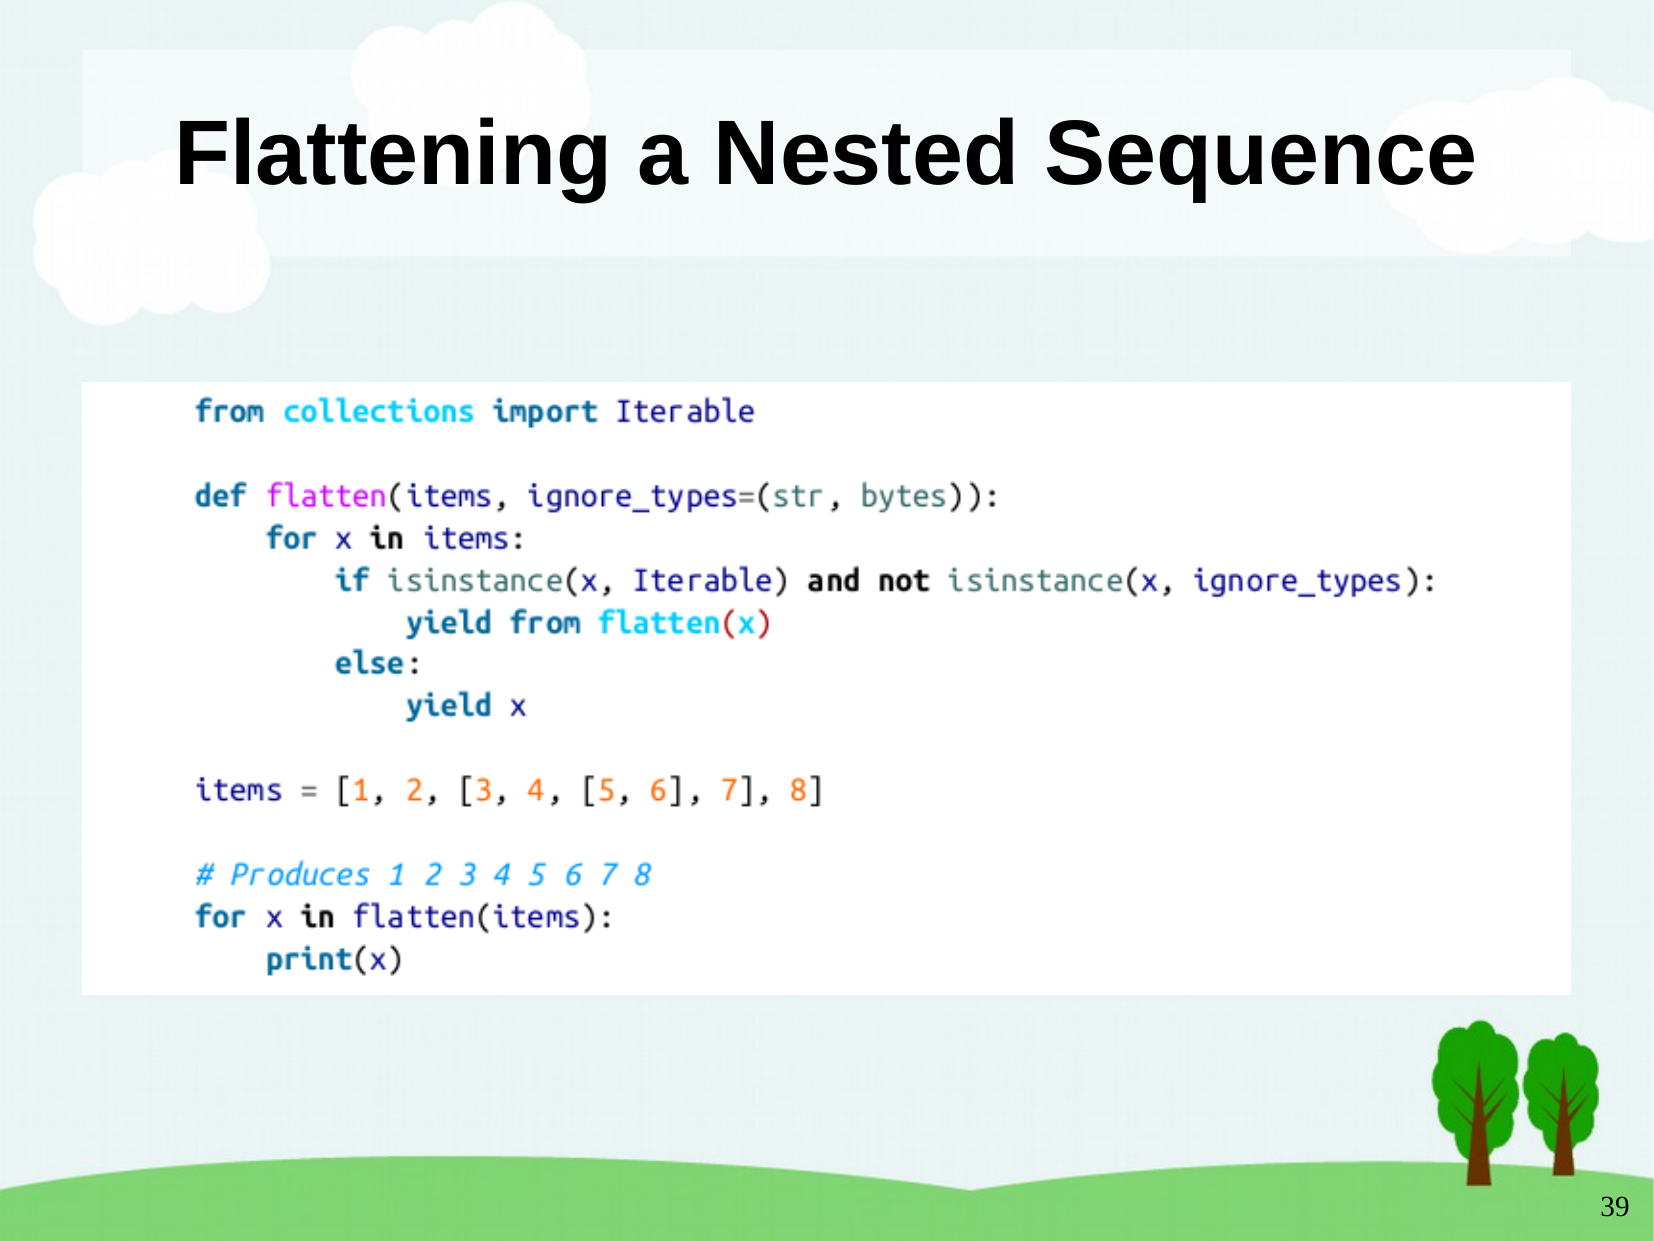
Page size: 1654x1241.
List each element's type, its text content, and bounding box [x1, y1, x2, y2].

title Flattening a Nested Sequence [82, 49, 1571, 257]
picture [0, 0, 1654, 1241]
